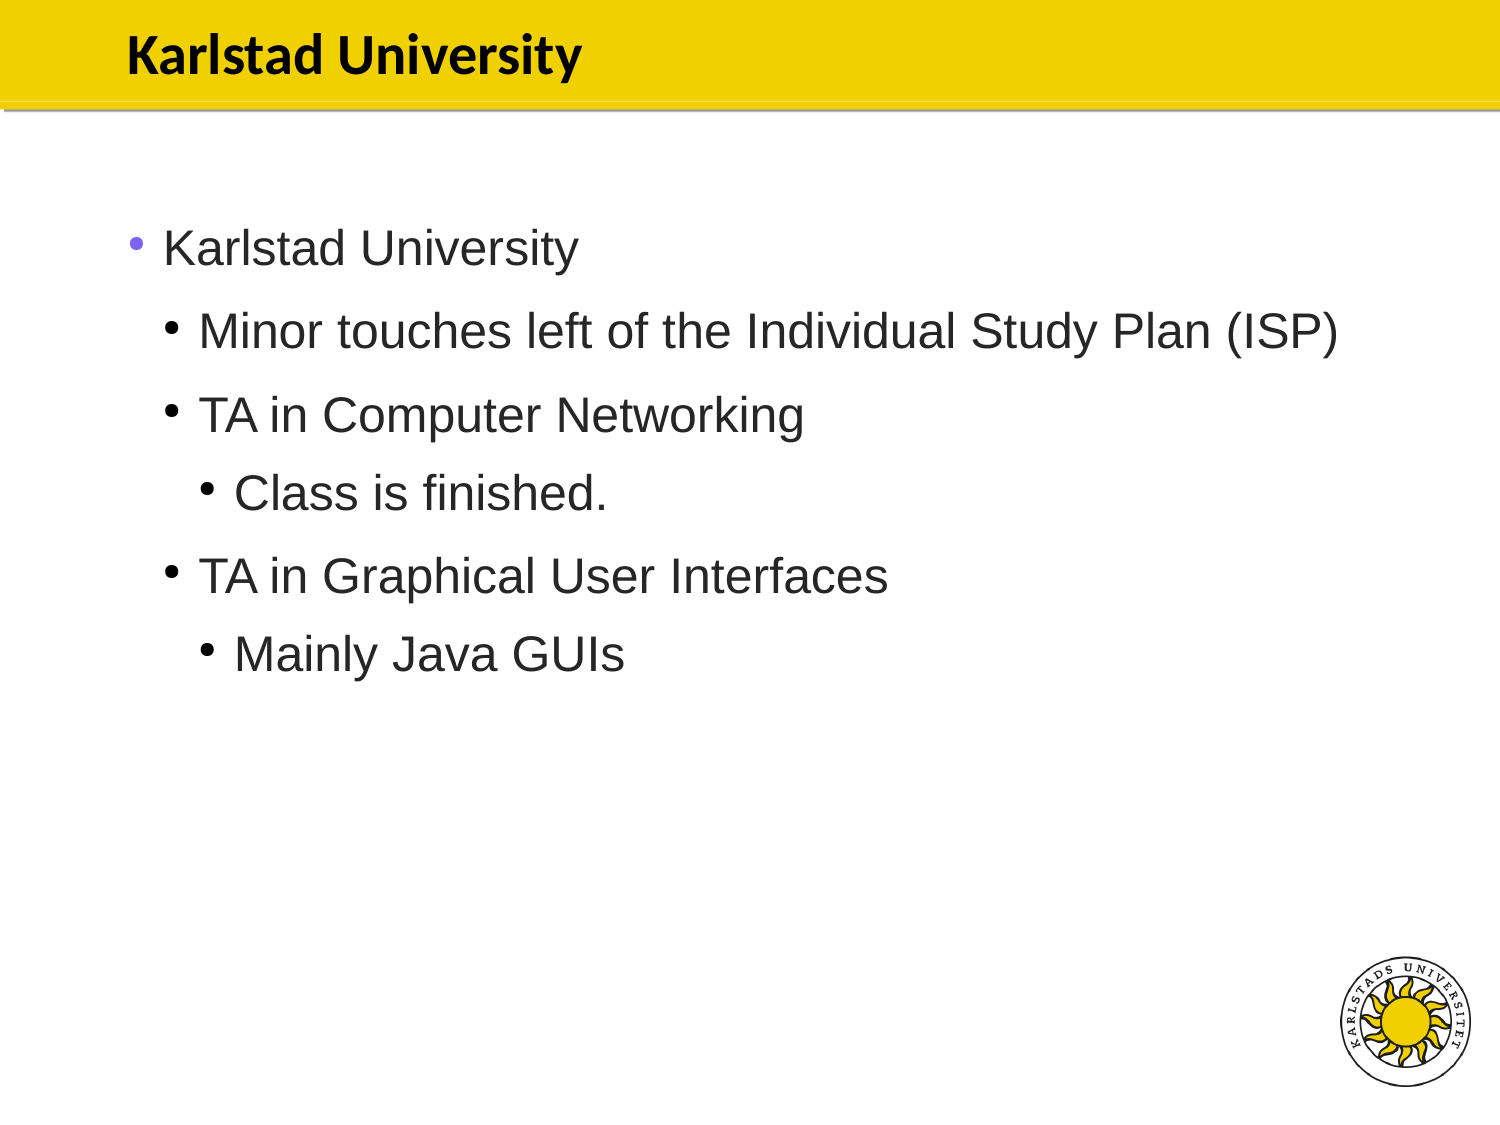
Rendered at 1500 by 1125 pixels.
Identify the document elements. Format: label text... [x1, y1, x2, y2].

picture [1340, 948, 1471, 1095]
title Karlstad University [112, 0, 1388, 102]
list Karlstad University Minor touches left of the Individual Study Plan (ISP) TA in Computer Networking Class is finished. TA in Graphical User Interfaces Mainly Java GUIs [112, 137, 1441, 991]
